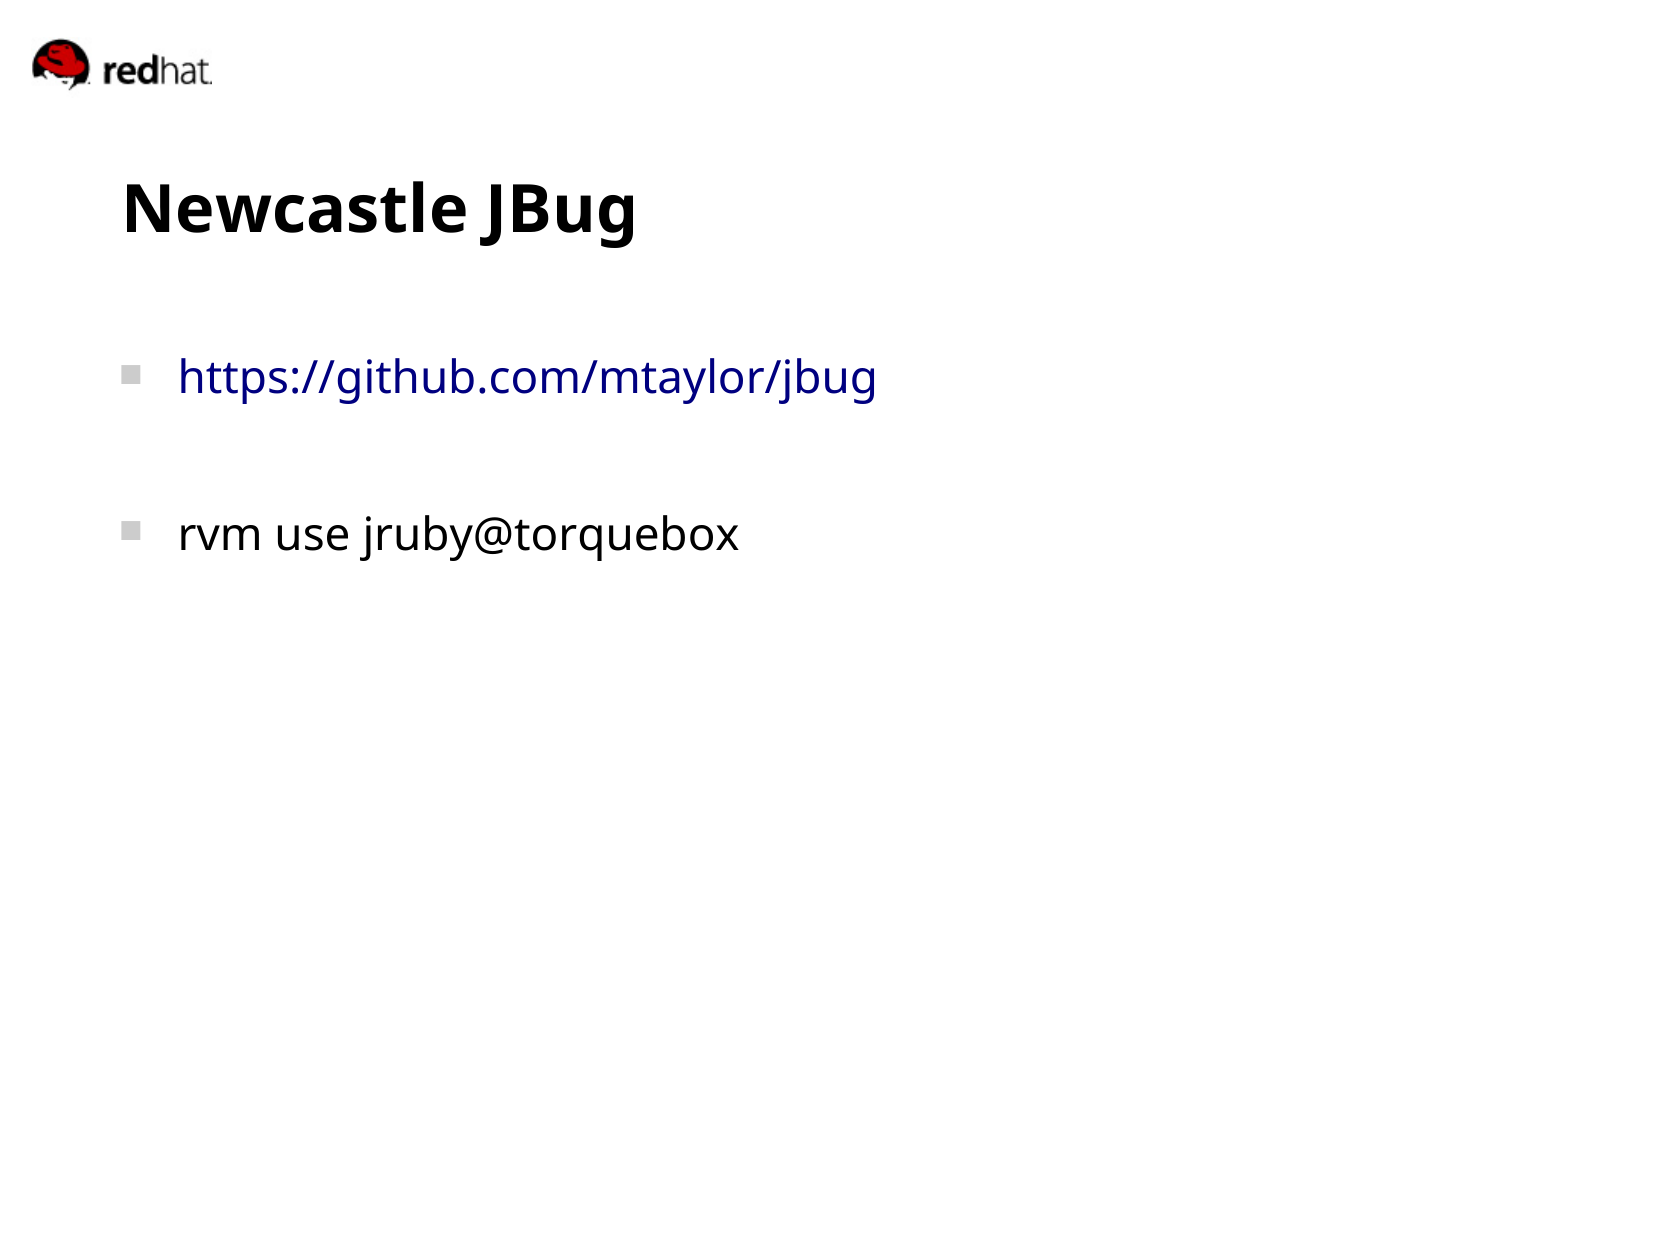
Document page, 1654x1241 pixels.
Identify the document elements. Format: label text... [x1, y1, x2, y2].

list https://github.com/mtaylor/jbug rvm use jruby@torquebox [121, 344, 1534, 1127]
title Newcastle JBug [121, 102, 1534, 310]
picture [31, 37, 212, 98]
